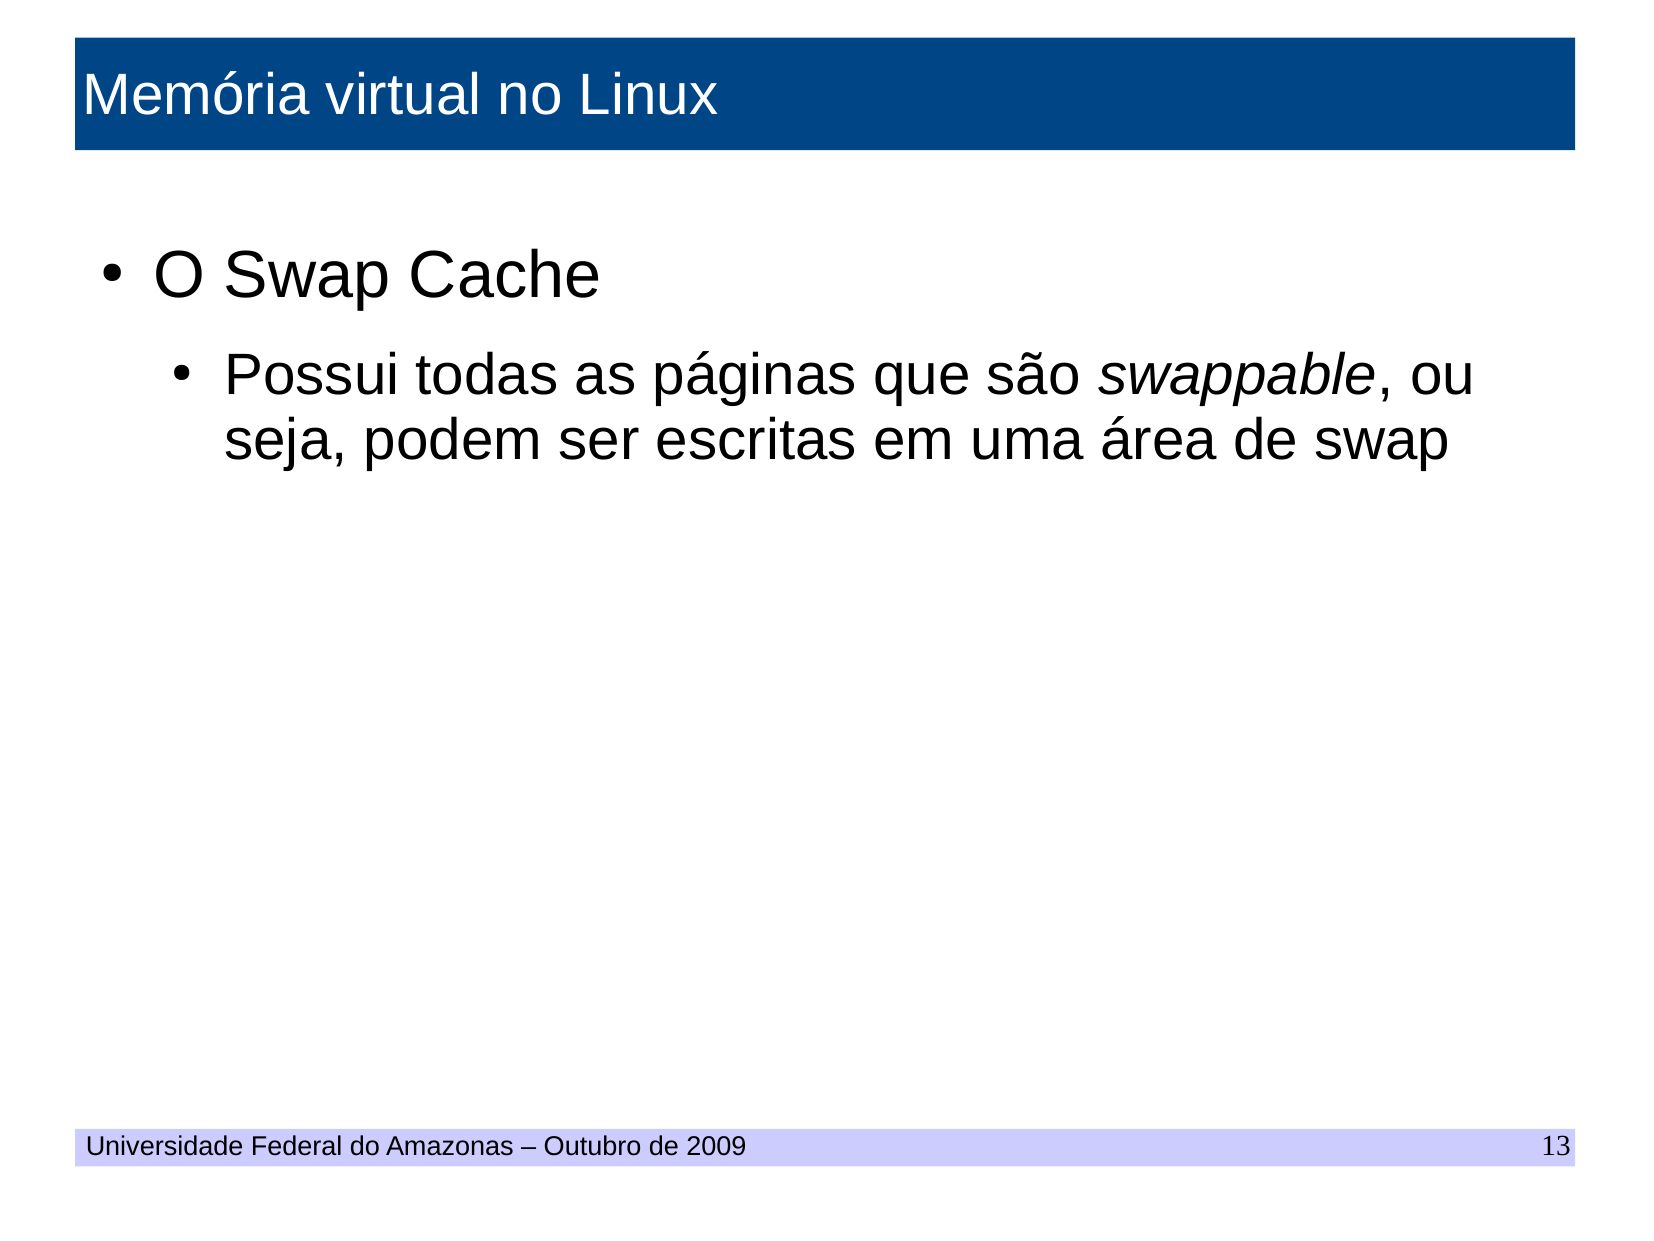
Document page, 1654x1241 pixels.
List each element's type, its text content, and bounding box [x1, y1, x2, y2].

list O Swap Cache Possui todas as páginas que são swappable, ou seja, podem ser escritas em uma área de swap [82, 237, 1571, 1056]
title Memória virtual no Linux [82, 43, 1571, 145]
